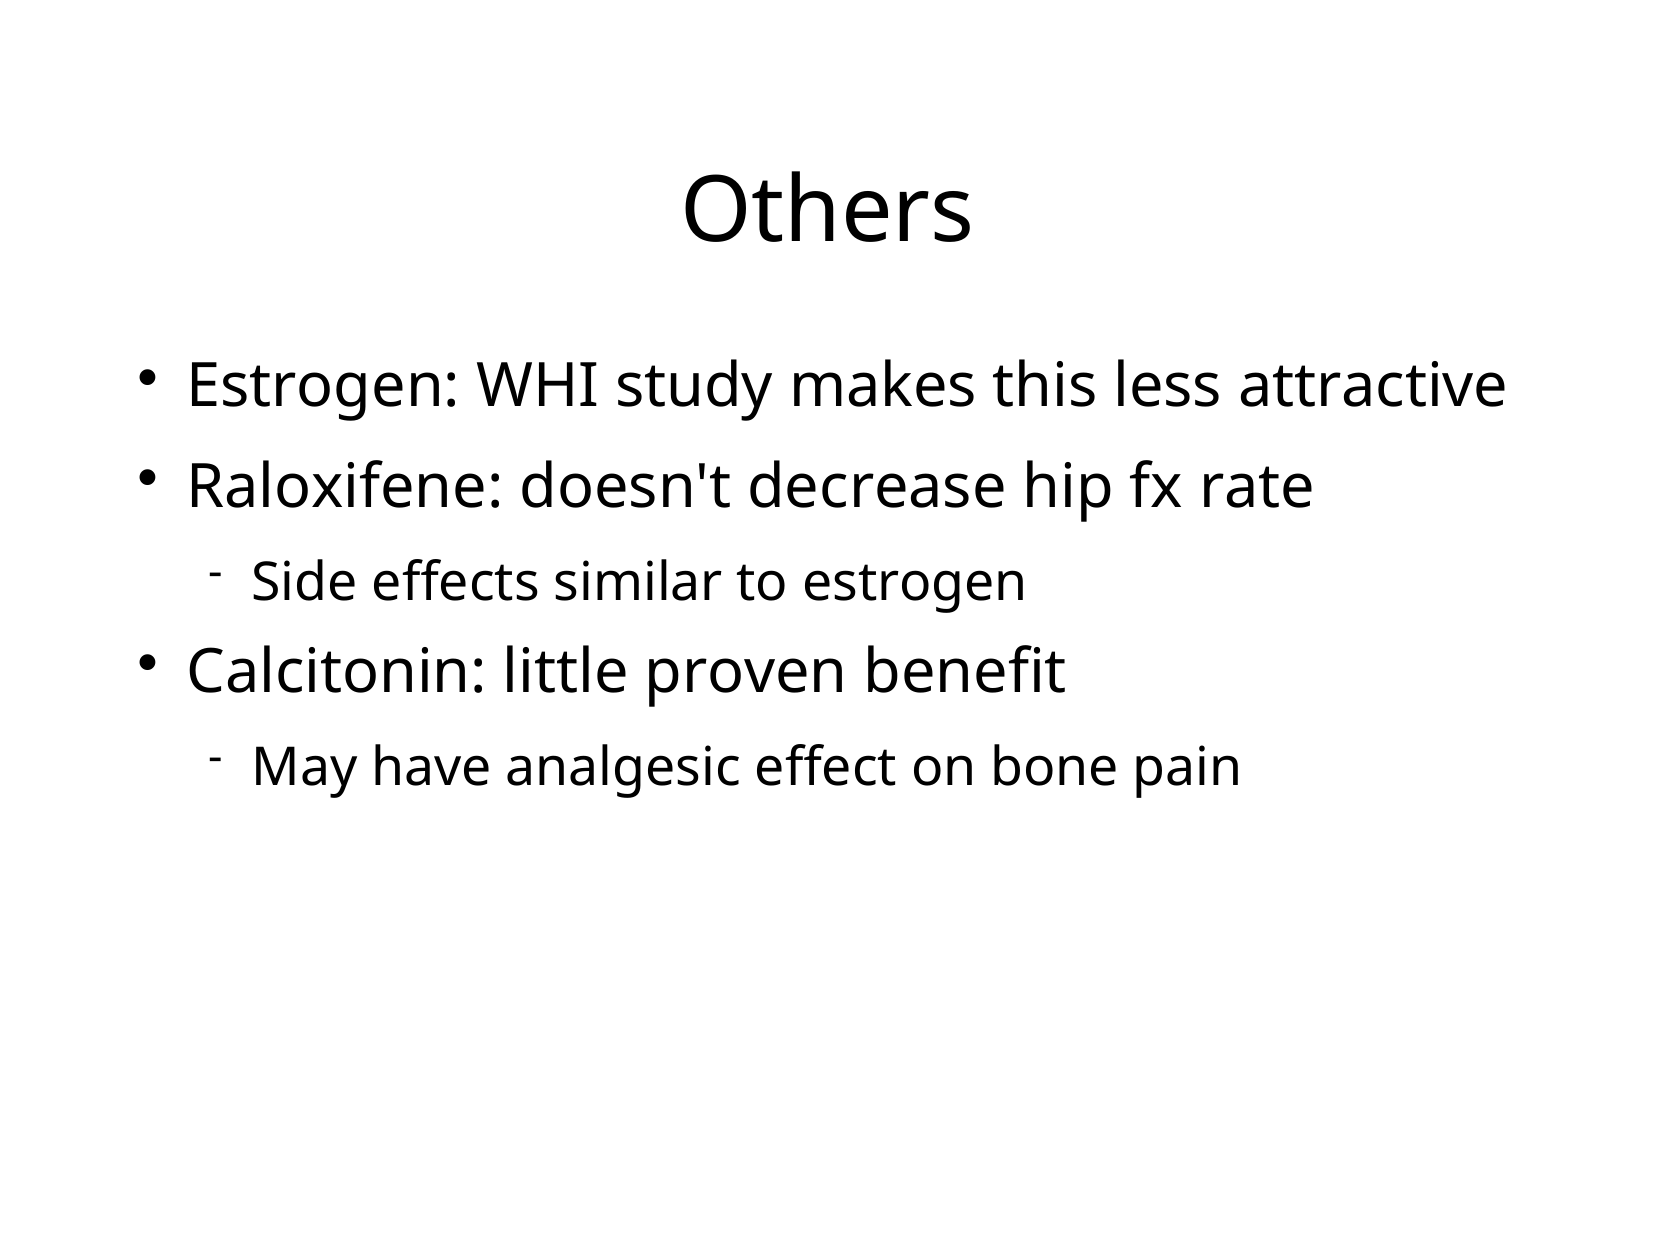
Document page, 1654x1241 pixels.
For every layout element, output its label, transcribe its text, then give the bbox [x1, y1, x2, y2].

list Estrogen: WHI study makes this less attractive Raloxifene: doesn't decrease hip fx rate Side effects similar to estrogen Calcitonin: little proven benefit May have analgesic effect on bone pain [121, 344, 1534, 868]
title Others [121, 155, 1534, 258]
